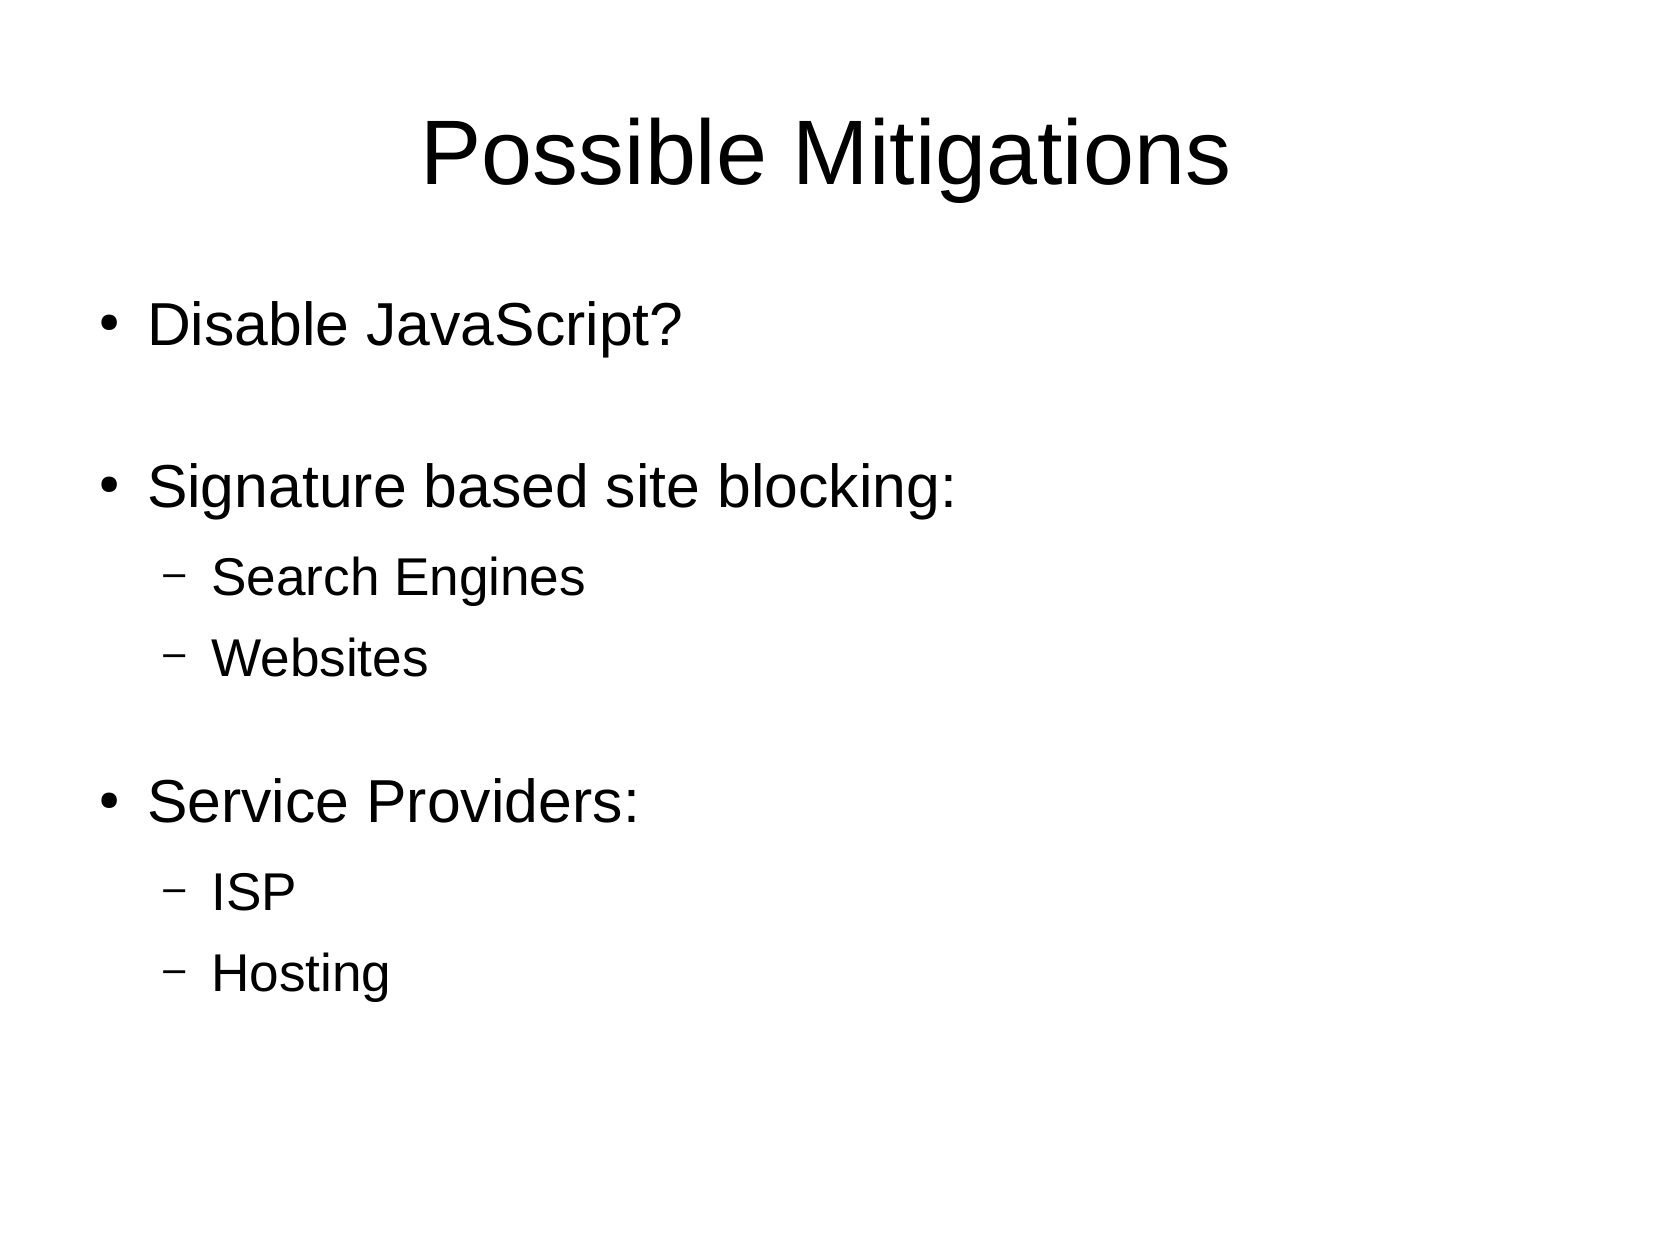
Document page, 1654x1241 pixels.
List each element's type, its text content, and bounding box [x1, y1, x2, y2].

list Disable JavaScript? Signature based site blocking: Search Engines Websites Service Providers: ISP Hosting [82, 290, 1538, 1010]
title Possible Mitigations [82, 49, 1571, 257]
